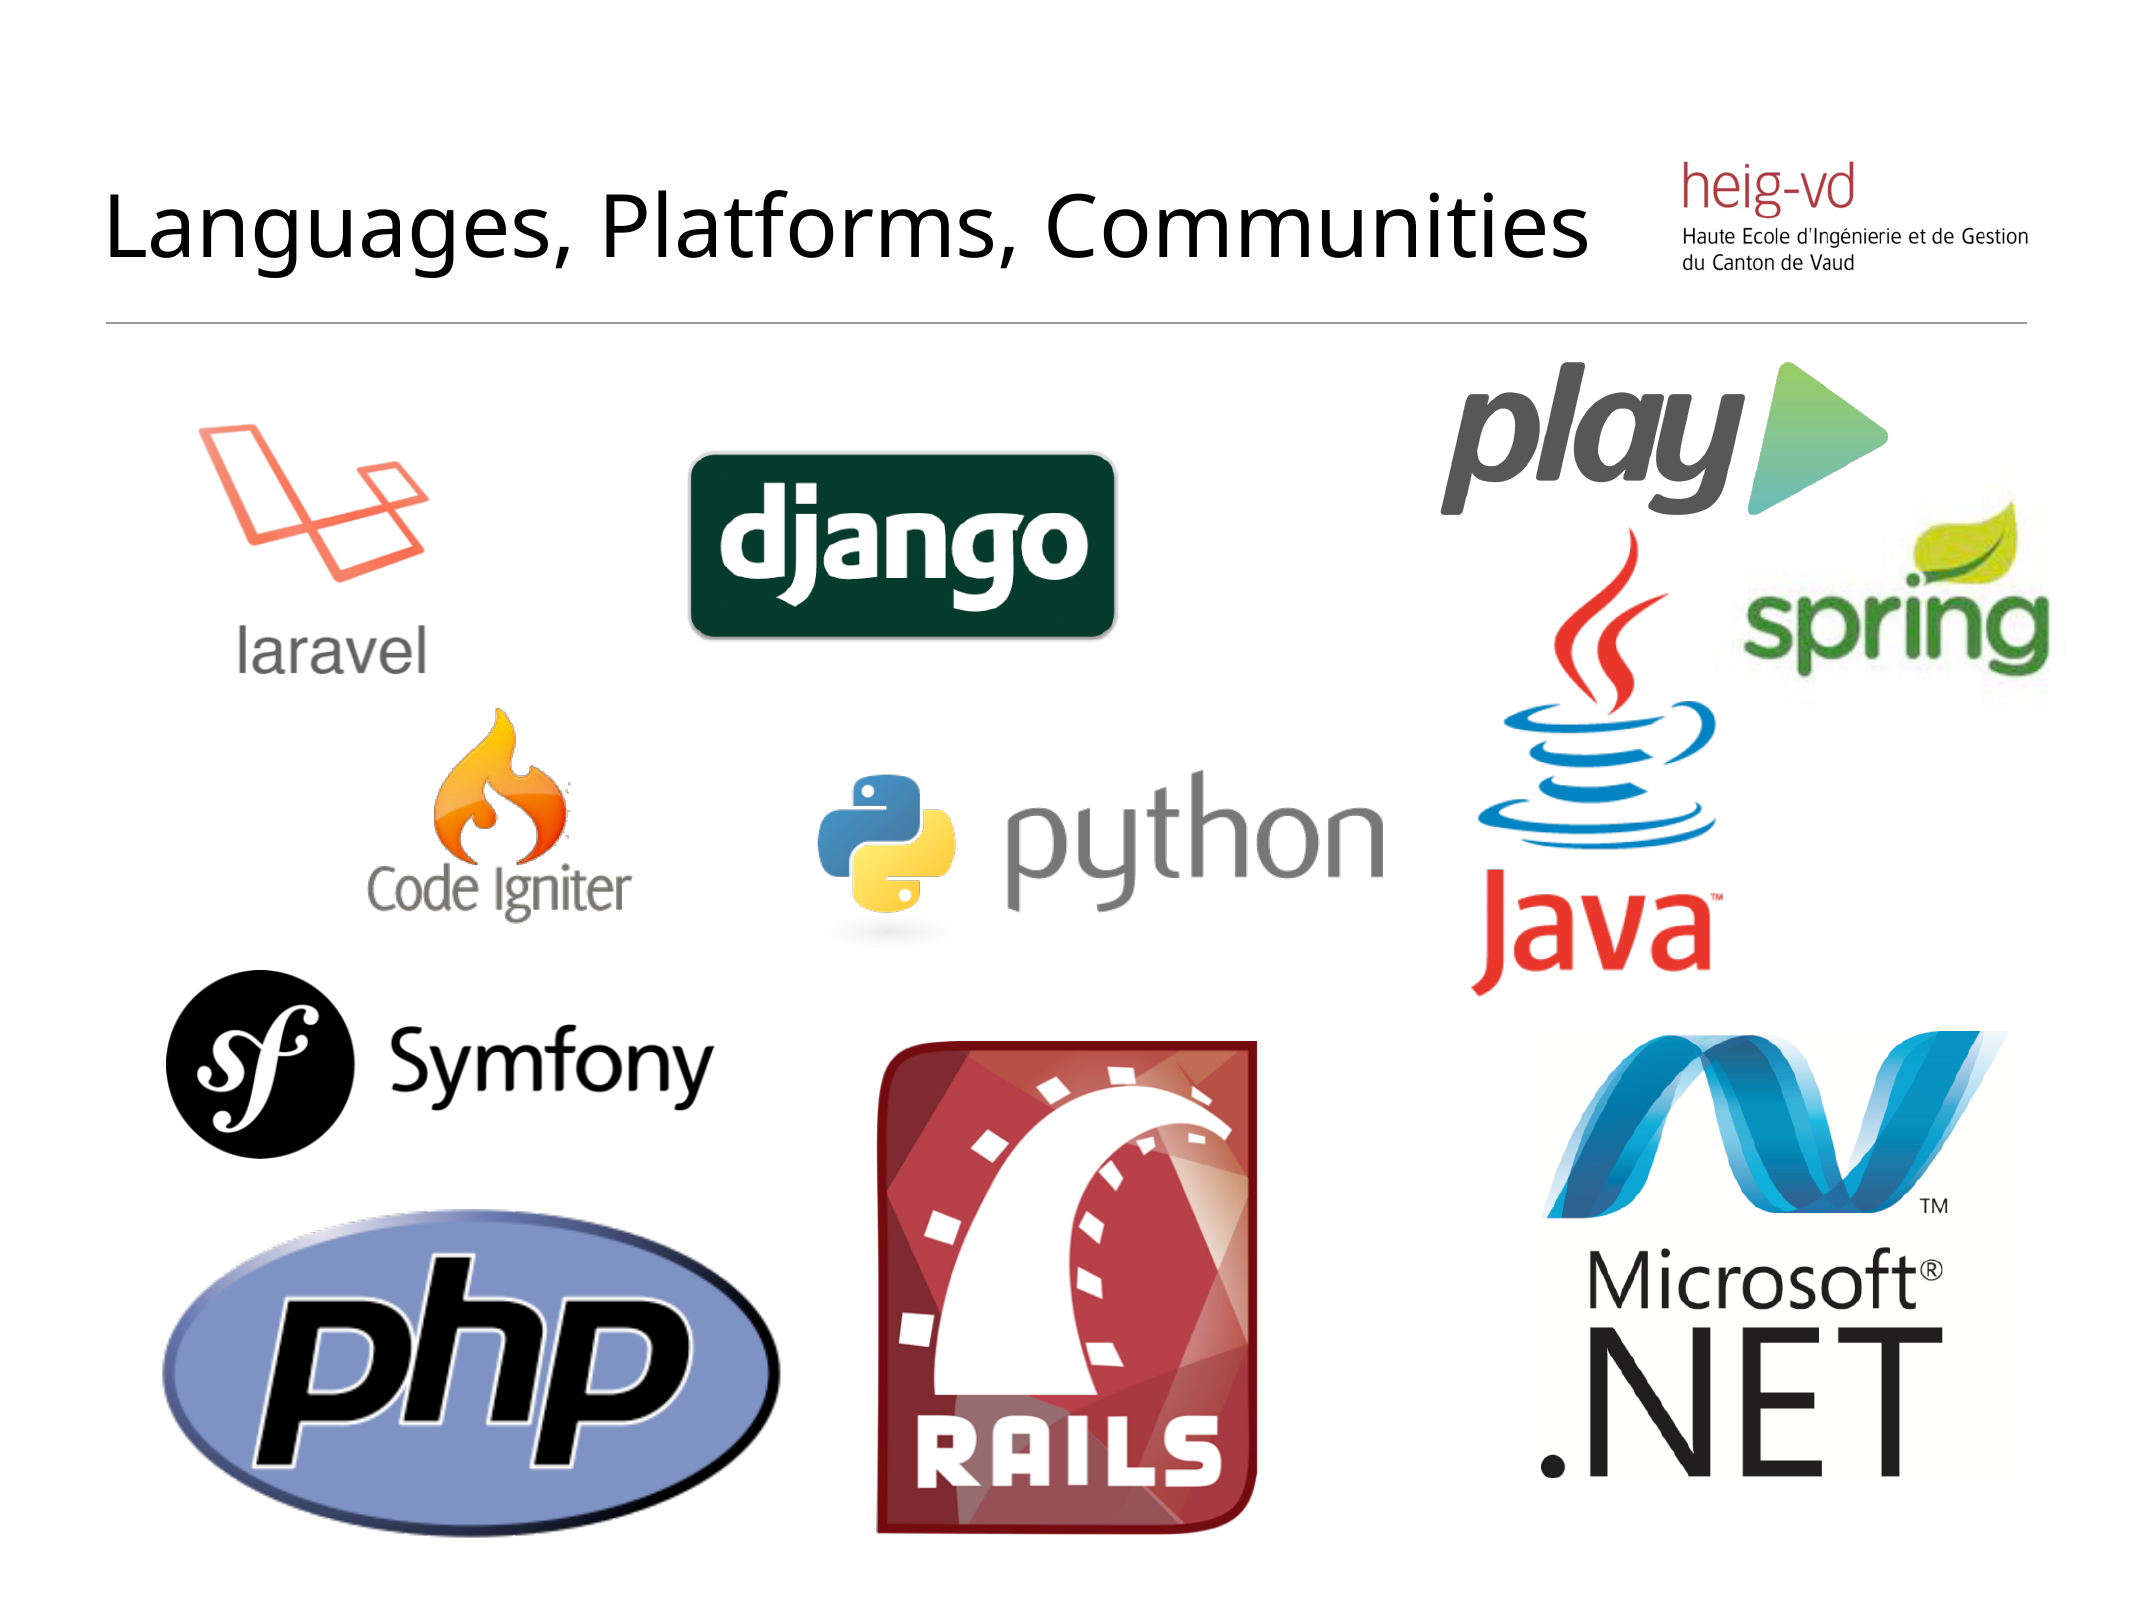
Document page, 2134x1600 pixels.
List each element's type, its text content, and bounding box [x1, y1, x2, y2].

picture [159, 1208, 785, 1540]
picture [34, 271, 2112, 1478]
picture [876, 1041, 1258, 1536]
title Languages, Platforms, Communities [93, 54, 2040, 284]
